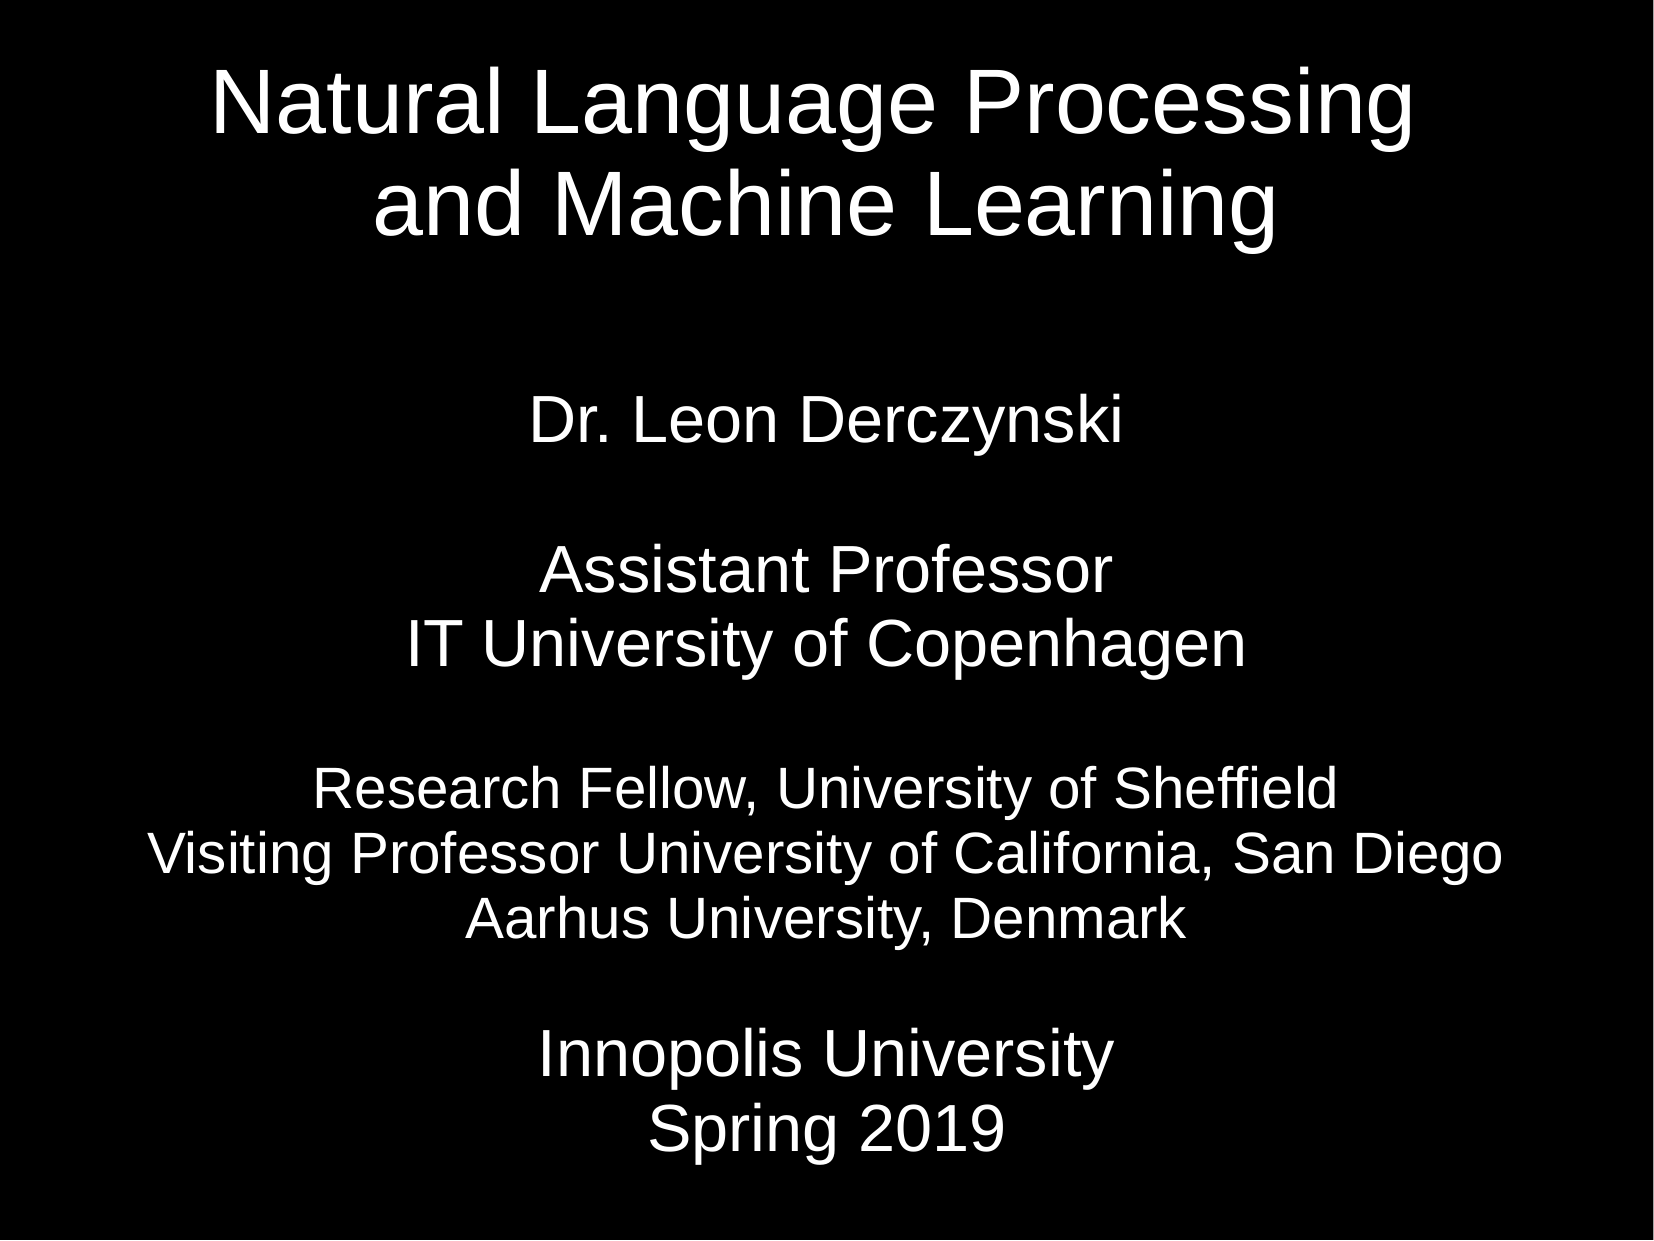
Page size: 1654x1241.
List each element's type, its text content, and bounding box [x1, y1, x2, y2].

subtitle Dr. Leon Derczynski Assistant Professor IT University of Copenhagen Research Fellow, University of Sheffield Visiting Professor University of California, San Diego Aarhus University, Denmark Innopolis University Spring 2019 [82, 365, 1571, 1183]
title Natural Language Processing and Machine Learning [82, 49, 1571, 257]
